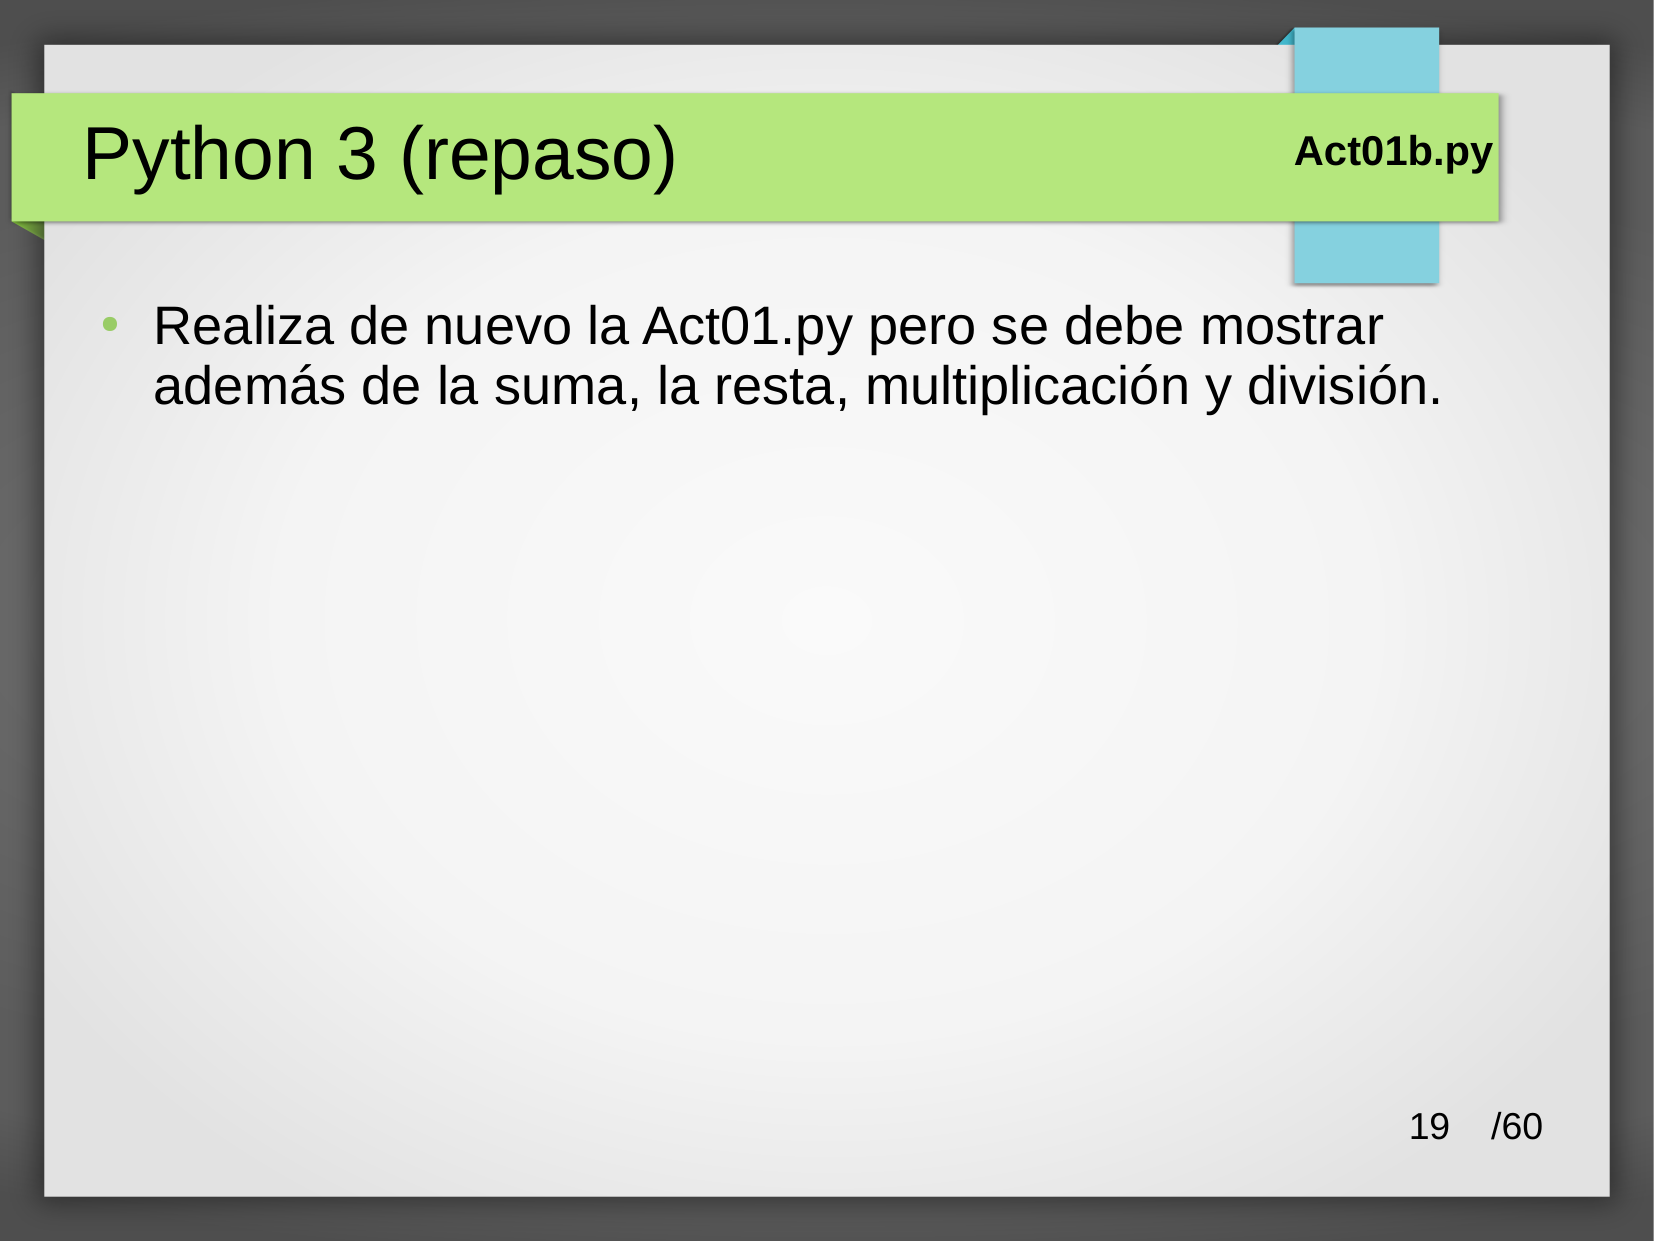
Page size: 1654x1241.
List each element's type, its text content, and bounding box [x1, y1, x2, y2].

title Python 3 (repaso) [82, 94, 1264, 213]
picture [0, 0, 1654, 1241]
text_box Act01b.py [1279, 120, 1512, 229]
text_box <número> [1393, 1098, 1476, 1169]
list Realiza de nuevo la Act01.py pero se debe mostrar además de la suma, la resta, multiplicación y división. [82, 295, 1571, 1015]
text_box /60 [1476, 1098, 1644, 1169]
